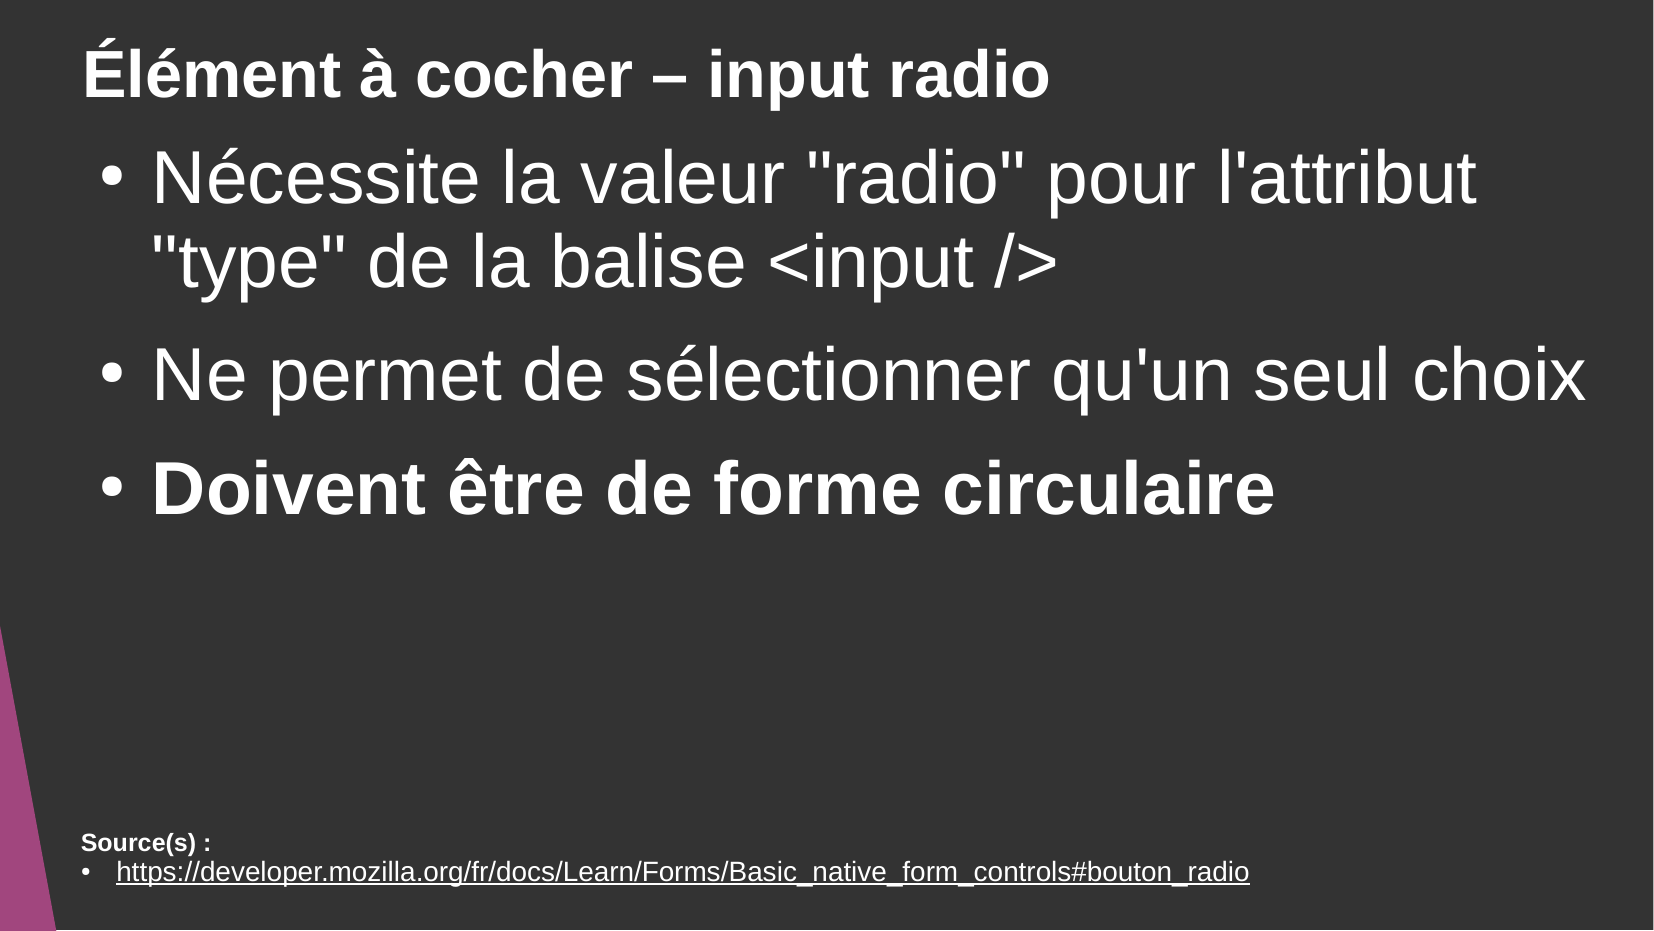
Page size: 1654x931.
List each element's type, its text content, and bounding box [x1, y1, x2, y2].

text_box [0, 625, 57, 931]
title Élément à cocher – input radio [82, 37, 1571, 114]
text_box Source(s) : https://developer.mozilla.org/fr/docs/Learn/Forms/Basic_native_form_controls#bouton_radio [66, 820, 1552, 896]
list Nécessite la valeur "radio" pour l'attribut "type" de la balise <input /> Ne permet de sélectionner qu'un seul choix Doivent être de forme circulaire [80, 135, 1619, 756]
